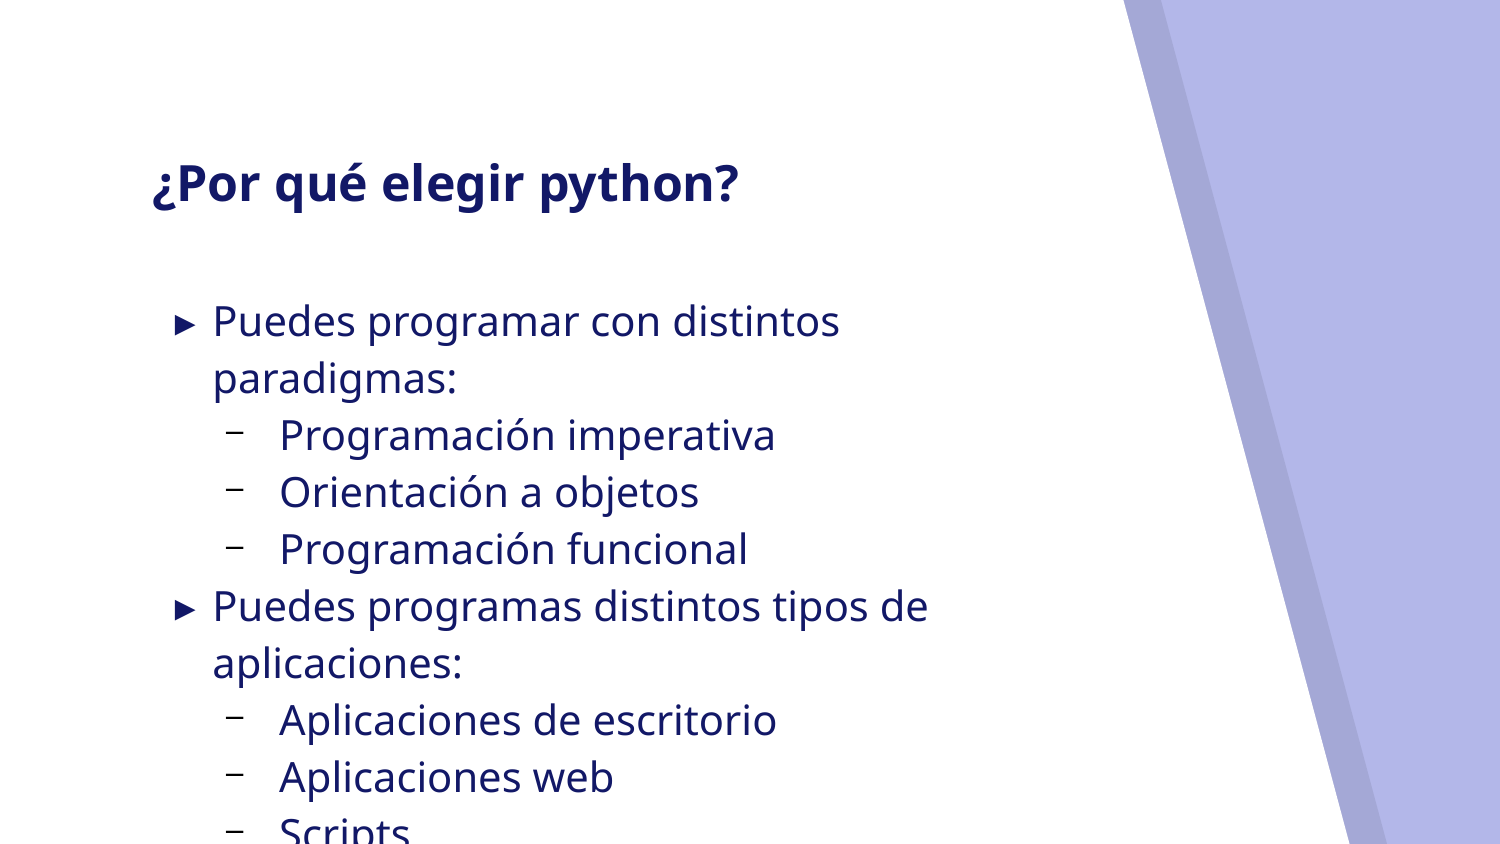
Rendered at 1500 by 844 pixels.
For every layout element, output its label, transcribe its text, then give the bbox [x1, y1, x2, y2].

list Puedes programar con distintos paradigmas: Programación imperativa Orientación a objetos Programación funcional Puedes programas distintos tipos de aplicaciones: Aplicaciones de escritorio Aplicaciones web Scripts [137, 235, 1011, 769]
title ¿Por qué elegir python? [137, 146, 1011, 227]
